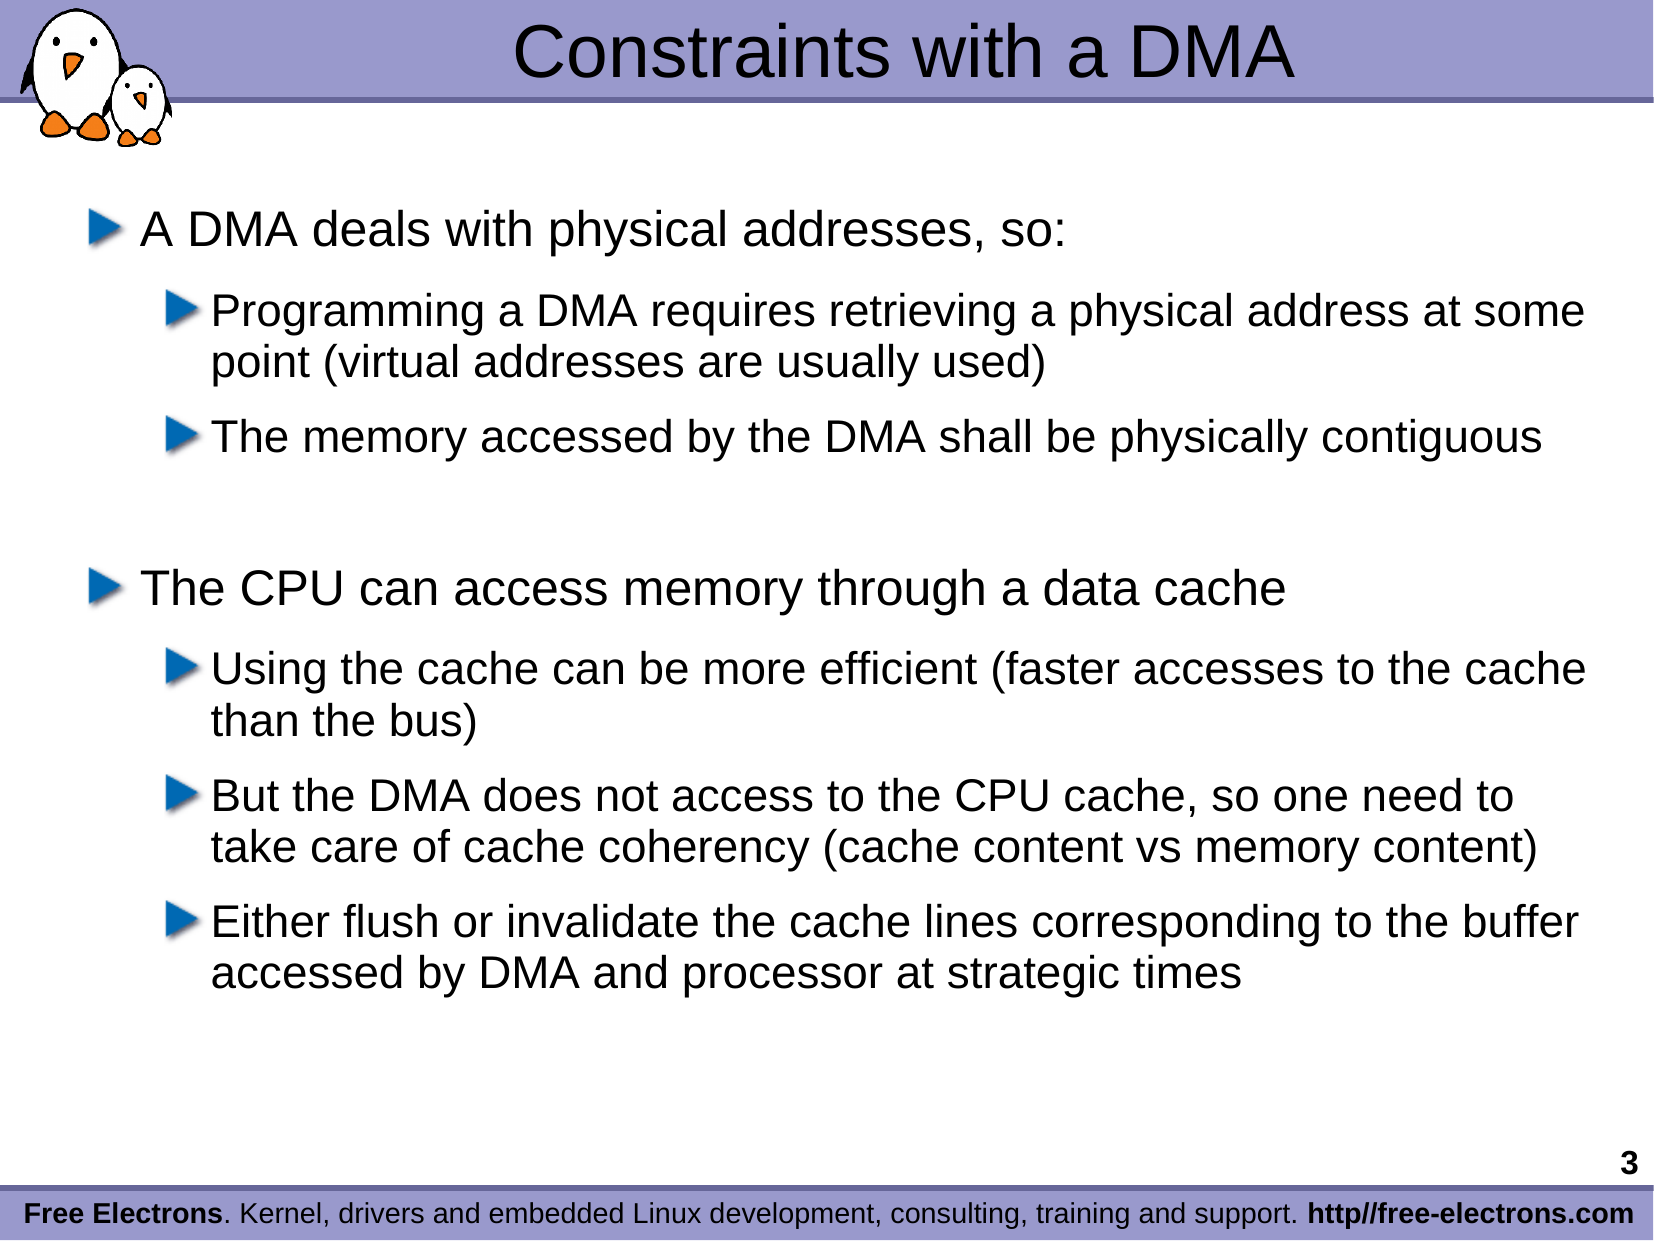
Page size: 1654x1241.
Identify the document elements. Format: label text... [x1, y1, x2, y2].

list A DMA deals with physical addresses, so: Programming a DMA requires retrieving a physical address at some point (virtual addresses are usually used) The memory accessed by the DMA shall be physically contiguous The CPU can access memory through a data cache Using the cache can be more efficient (faster accesses to the cache than the bus) But the DMA does not access to the CPU cache, so one need to take care of cache coherency (cache content vs memory content) Either flush or invalidate the cache lines corresponding to the buffer accessed by DMA and processor at strategic times [68, 201, 1592, 1118]
picture [20, 8, 172, 147]
title Constraints with a DMA [178, 4, 1631, 98]
